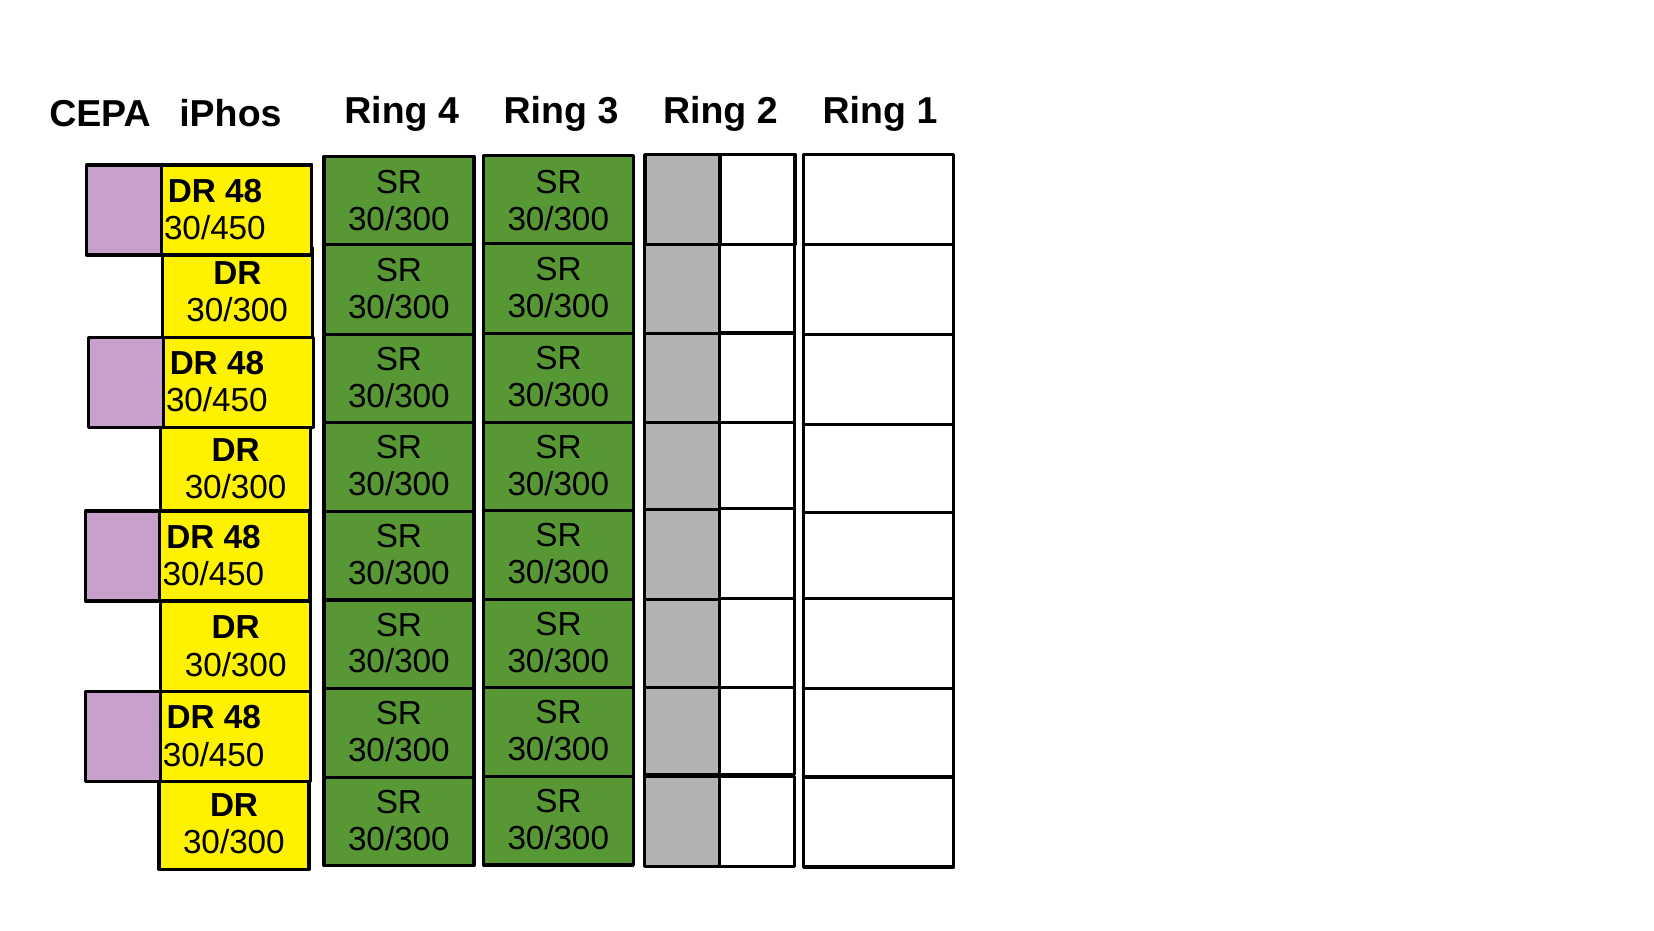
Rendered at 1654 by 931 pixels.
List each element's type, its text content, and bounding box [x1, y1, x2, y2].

text_box SR 30/300 [468, 739, 644, 828]
text_box DR 30/300 [145, 424, 326, 515]
text_box [304, 691, 311, 782]
text_box SR 30/300 [311, 740, 468, 828]
text_box SR 30/300 [468, 243, 644, 385]
text_box SR 30/300 [311, 474, 468, 563]
text_box DR 48 30/450 [123, 691, 304, 783]
text_box Ring 2 [648, 82, 799, 140]
text_box [307, 337, 314, 428]
text_box [304, 510, 311, 601]
text_box [644, 154, 796, 867]
text_box [85, 510, 123, 601]
text_box DR 30/300 [145, 601, 326, 692]
text_box SR 30/300 [314, 386, 468, 474]
text_box DR 48 30/450 [123, 510, 304, 602]
text_box [306, 165, 312, 256]
text_box SR 30/300 [468, 473, 644, 562]
text_box DR 30/300 [143, 779, 324, 870]
text_box DR 48 30/450 [126, 337, 307, 429]
text_box Ring 3 [488, 82, 639, 140]
text_box [88, 337, 126, 428]
text_box Ring 4 [329, 82, 480, 140]
text_box SR 30/300 [468, 385, 644, 473]
text_box [803, 154, 954, 868]
text_box CEPA [34, 85, 185, 142]
text_box SR 30/300 [308, 156, 468, 244]
text_box SR 30/300 [468, 562, 644, 651]
text_box DR 48 30/450 [125, 165, 306, 256]
text_box [86, 165, 125, 256]
text_box DR 30/300 [147, 247, 328, 338]
text_box Ring 1 [807, 82, 958, 140]
text_box SR 30/300 [468, 651, 644, 739]
text_box SR 30/300 [311, 563, 468, 651]
text_box SR 30/300 [312, 244, 468, 386]
text_box SR 30/300 [468, 155, 645, 243]
text_box SR 30/300 [308, 828, 489, 917]
text_box iPhos [185, 85, 315, 142]
text_box SR 30/300 [468, 828, 649, 916]
text_box SR 30/300 [311, 651, 468, 740]
text_box [85, 691, 123, 782]
